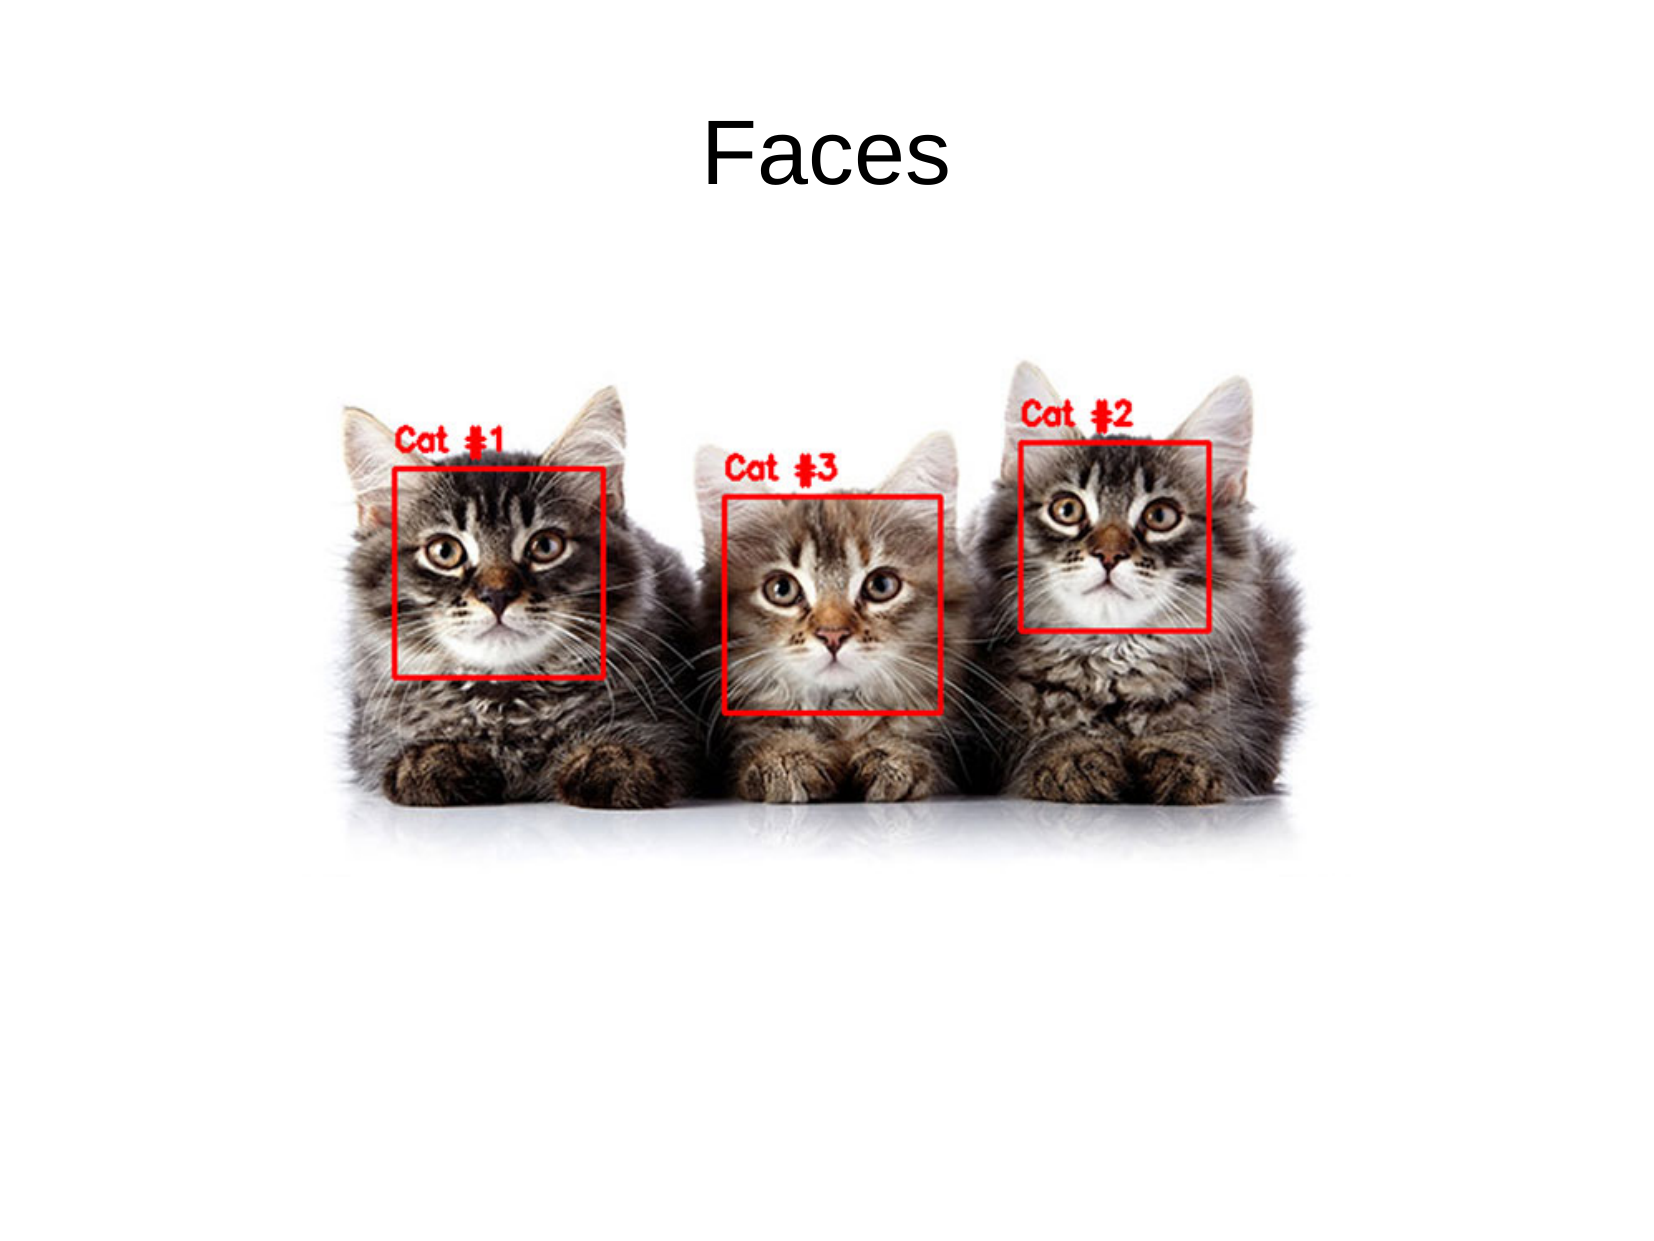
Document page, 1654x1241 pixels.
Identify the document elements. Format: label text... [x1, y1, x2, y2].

picture [301, 344, 1351, 877]
title Faces [82, 49, 1571, 257]
